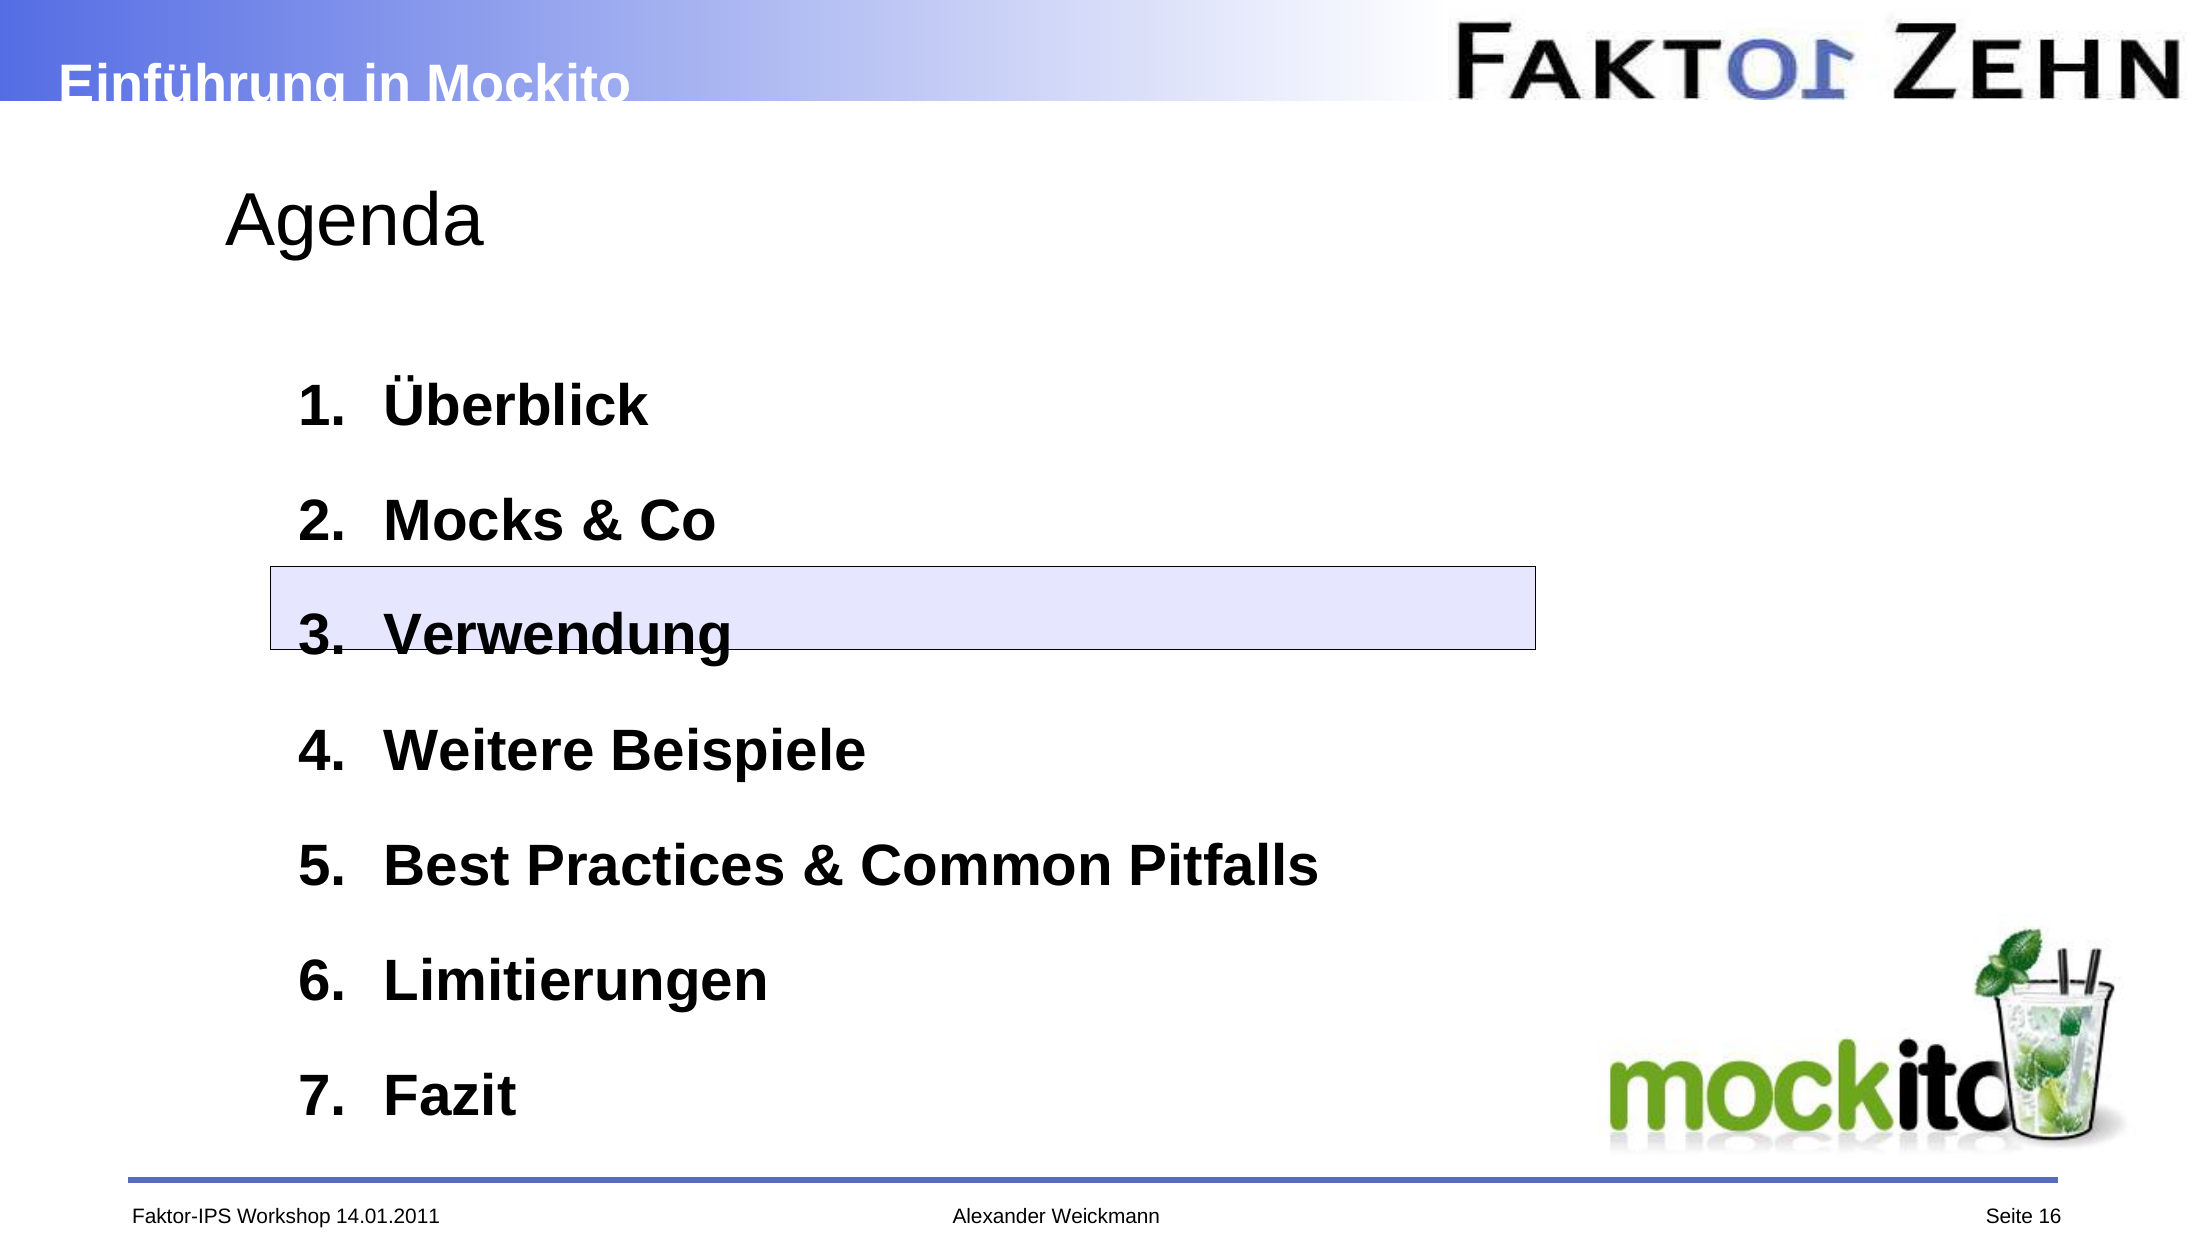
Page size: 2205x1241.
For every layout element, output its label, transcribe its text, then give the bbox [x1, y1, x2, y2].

title Agenda [225, 142, 1981, 296]
list Überblick Mocks & Co Verwendung Weitere Beispiele Best Practices & Common Pitfalls Limitierungen Fazit [280, 339, 2036, 1111]
picture [1598, 914, 2141, 1167]
picture [1448, 7, 2191, 100]
text_box [270, 566, 280, 650]
